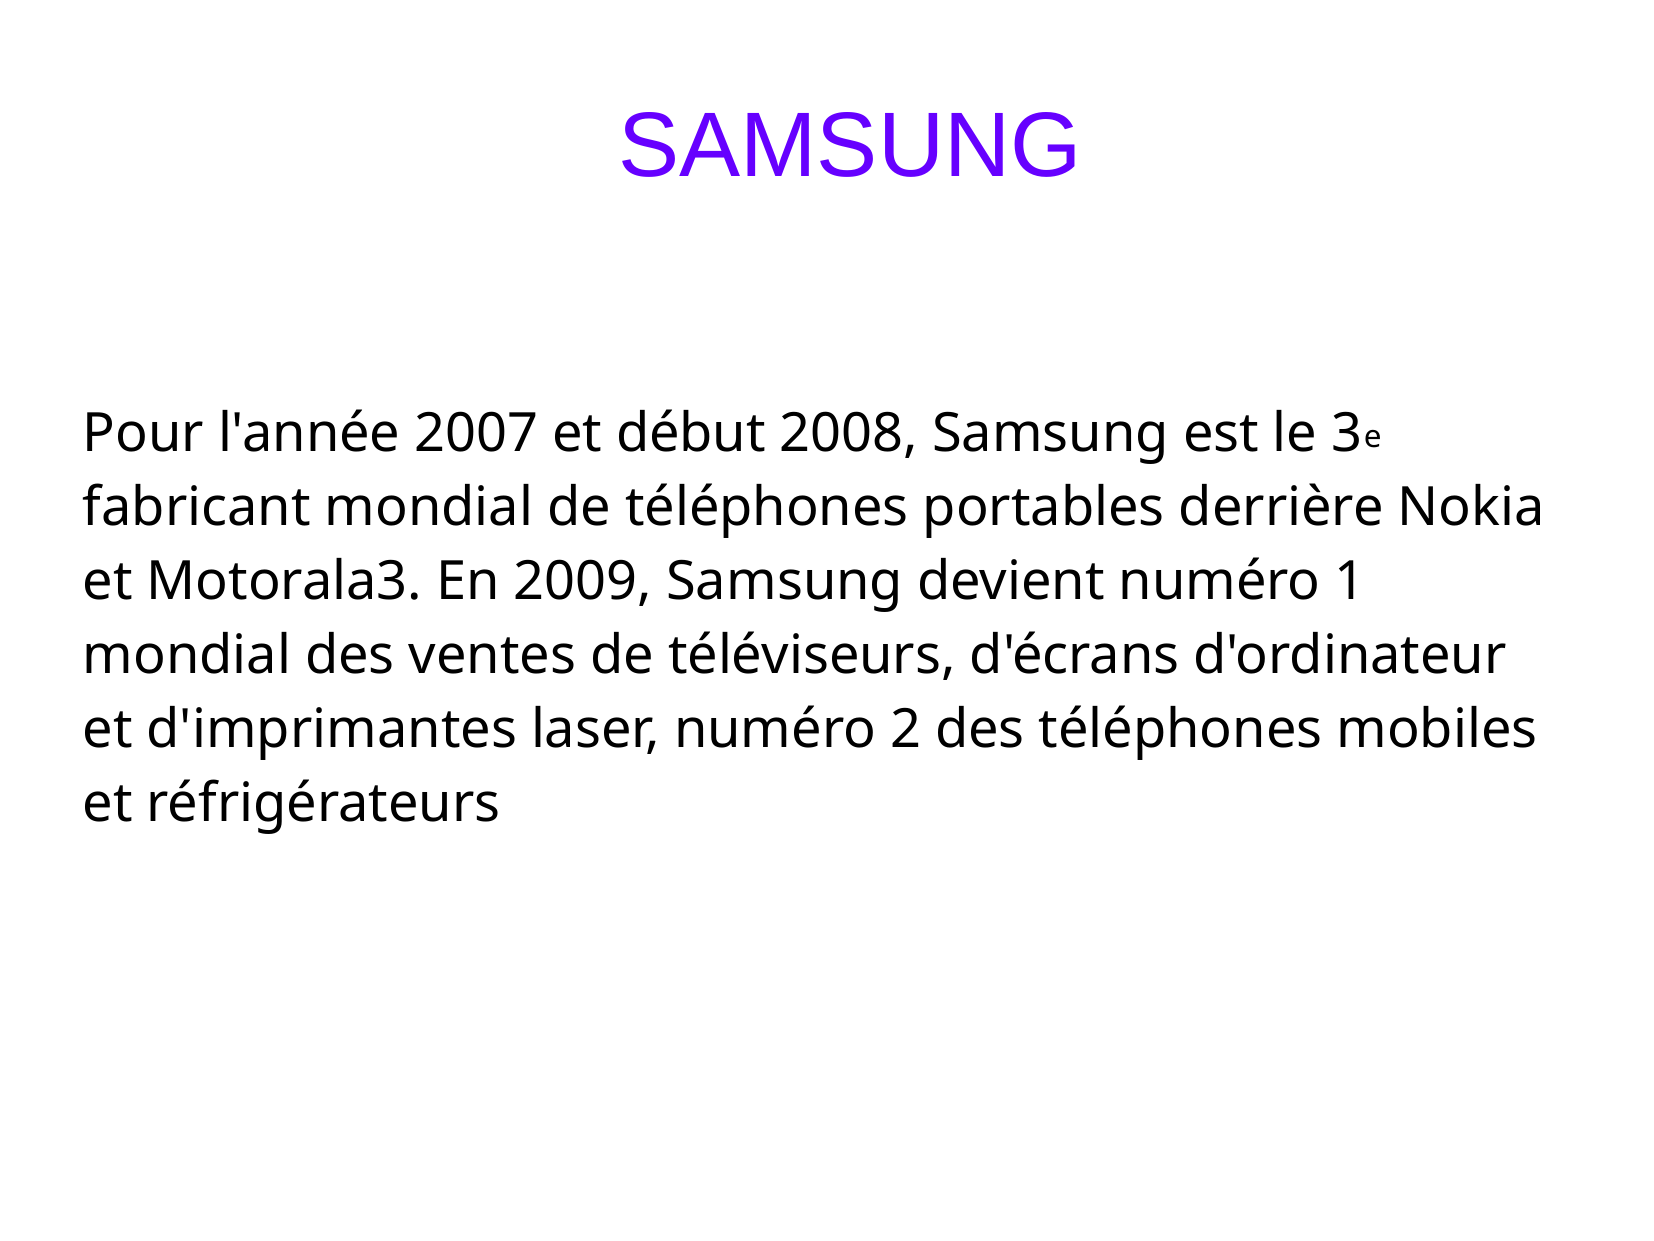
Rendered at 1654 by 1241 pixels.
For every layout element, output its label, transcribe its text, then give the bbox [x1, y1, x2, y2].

list Pour l'année 2007 et début 2008, Samsung est le 3e fabricant mondial de téléphones portables derrière Nokia et Motorala3. En 2009, Samsung devient numéro 1 mondial des ventes de téléviseurs, d'écrans d'ordinateur et d'imprimantes laser, numéro 2 des téléphones mobiles et réfrigérateurs [82, 290, 1571, 1010]
title SAMSUNG [106, 40, 1595, 249]
